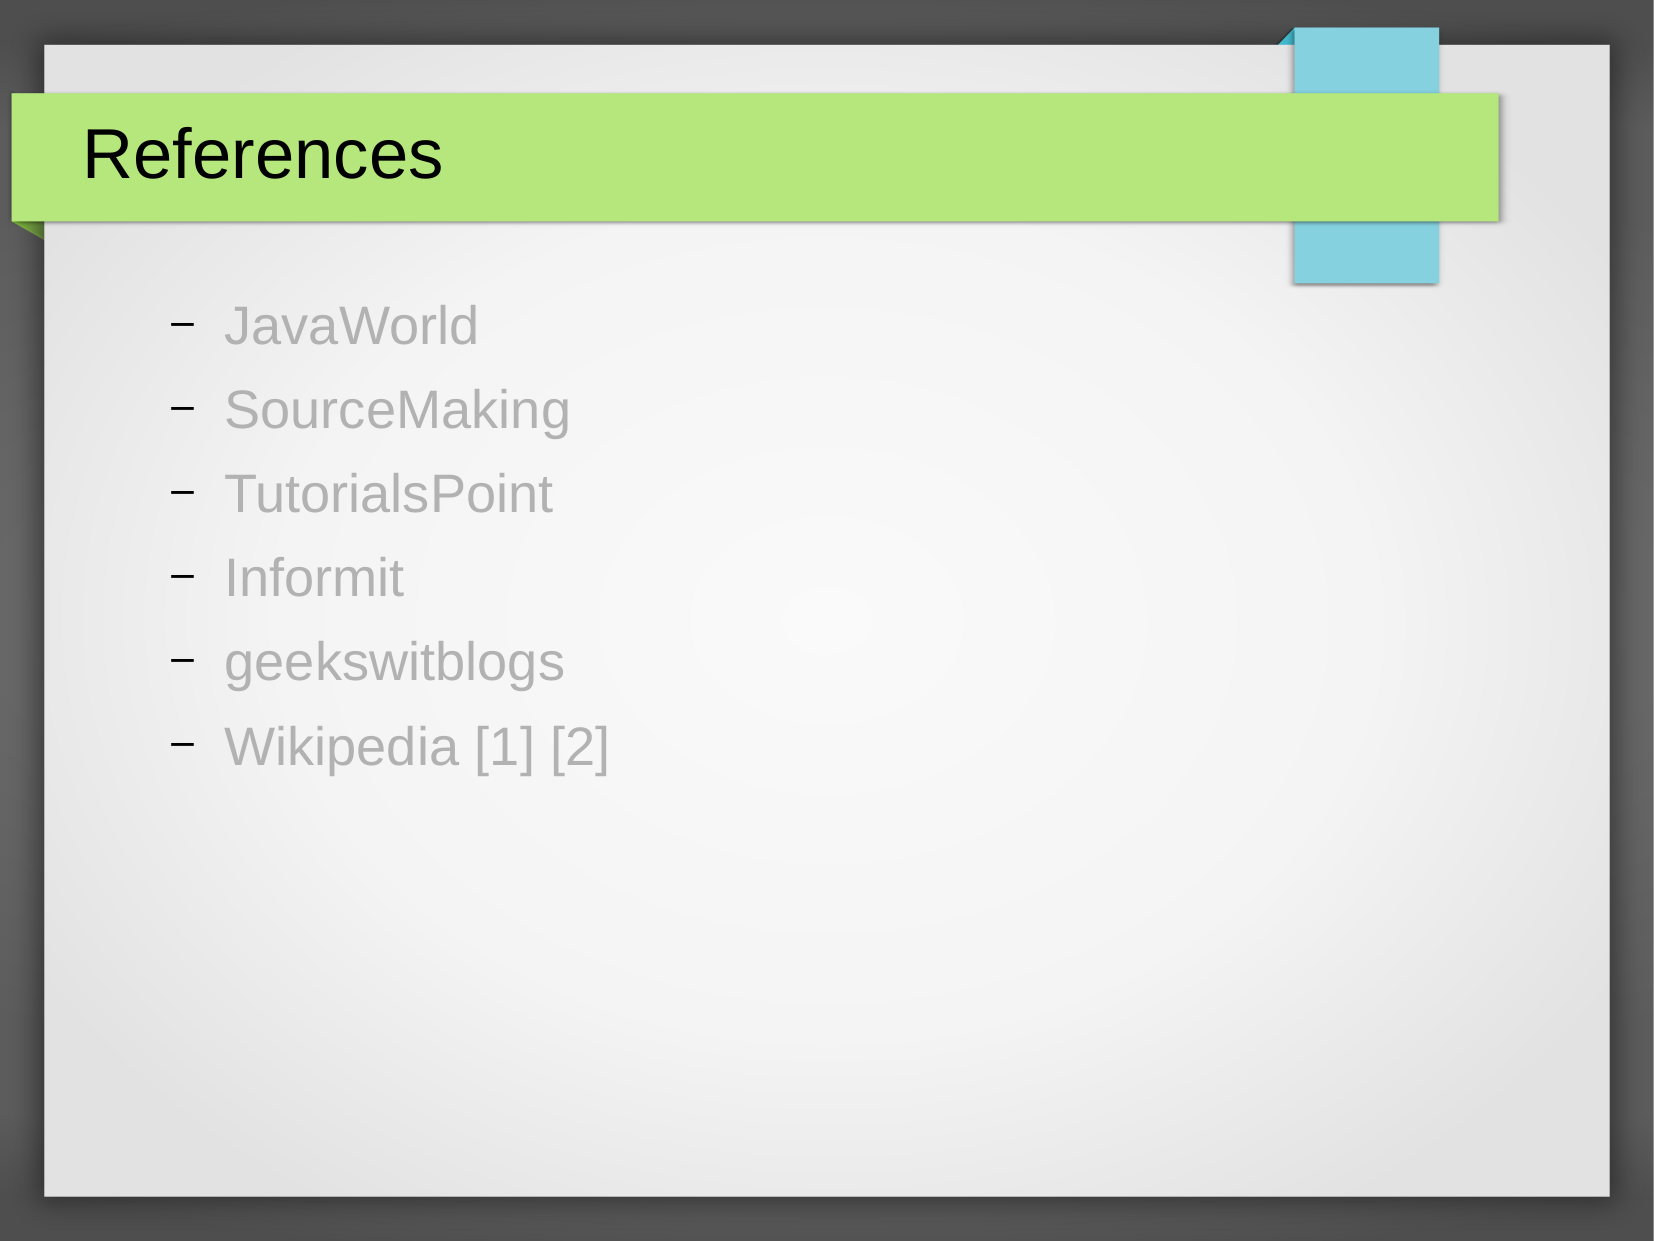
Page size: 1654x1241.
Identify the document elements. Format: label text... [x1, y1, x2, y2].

title References [82, 94, 1264, 213]
picture [0, 0, 1654, 1241]
list JavaWorld SourceMaking TutorialsPoint Informit geekswitblogs Wikipedia [1] [2] [82, 295, 1571, 1015]
